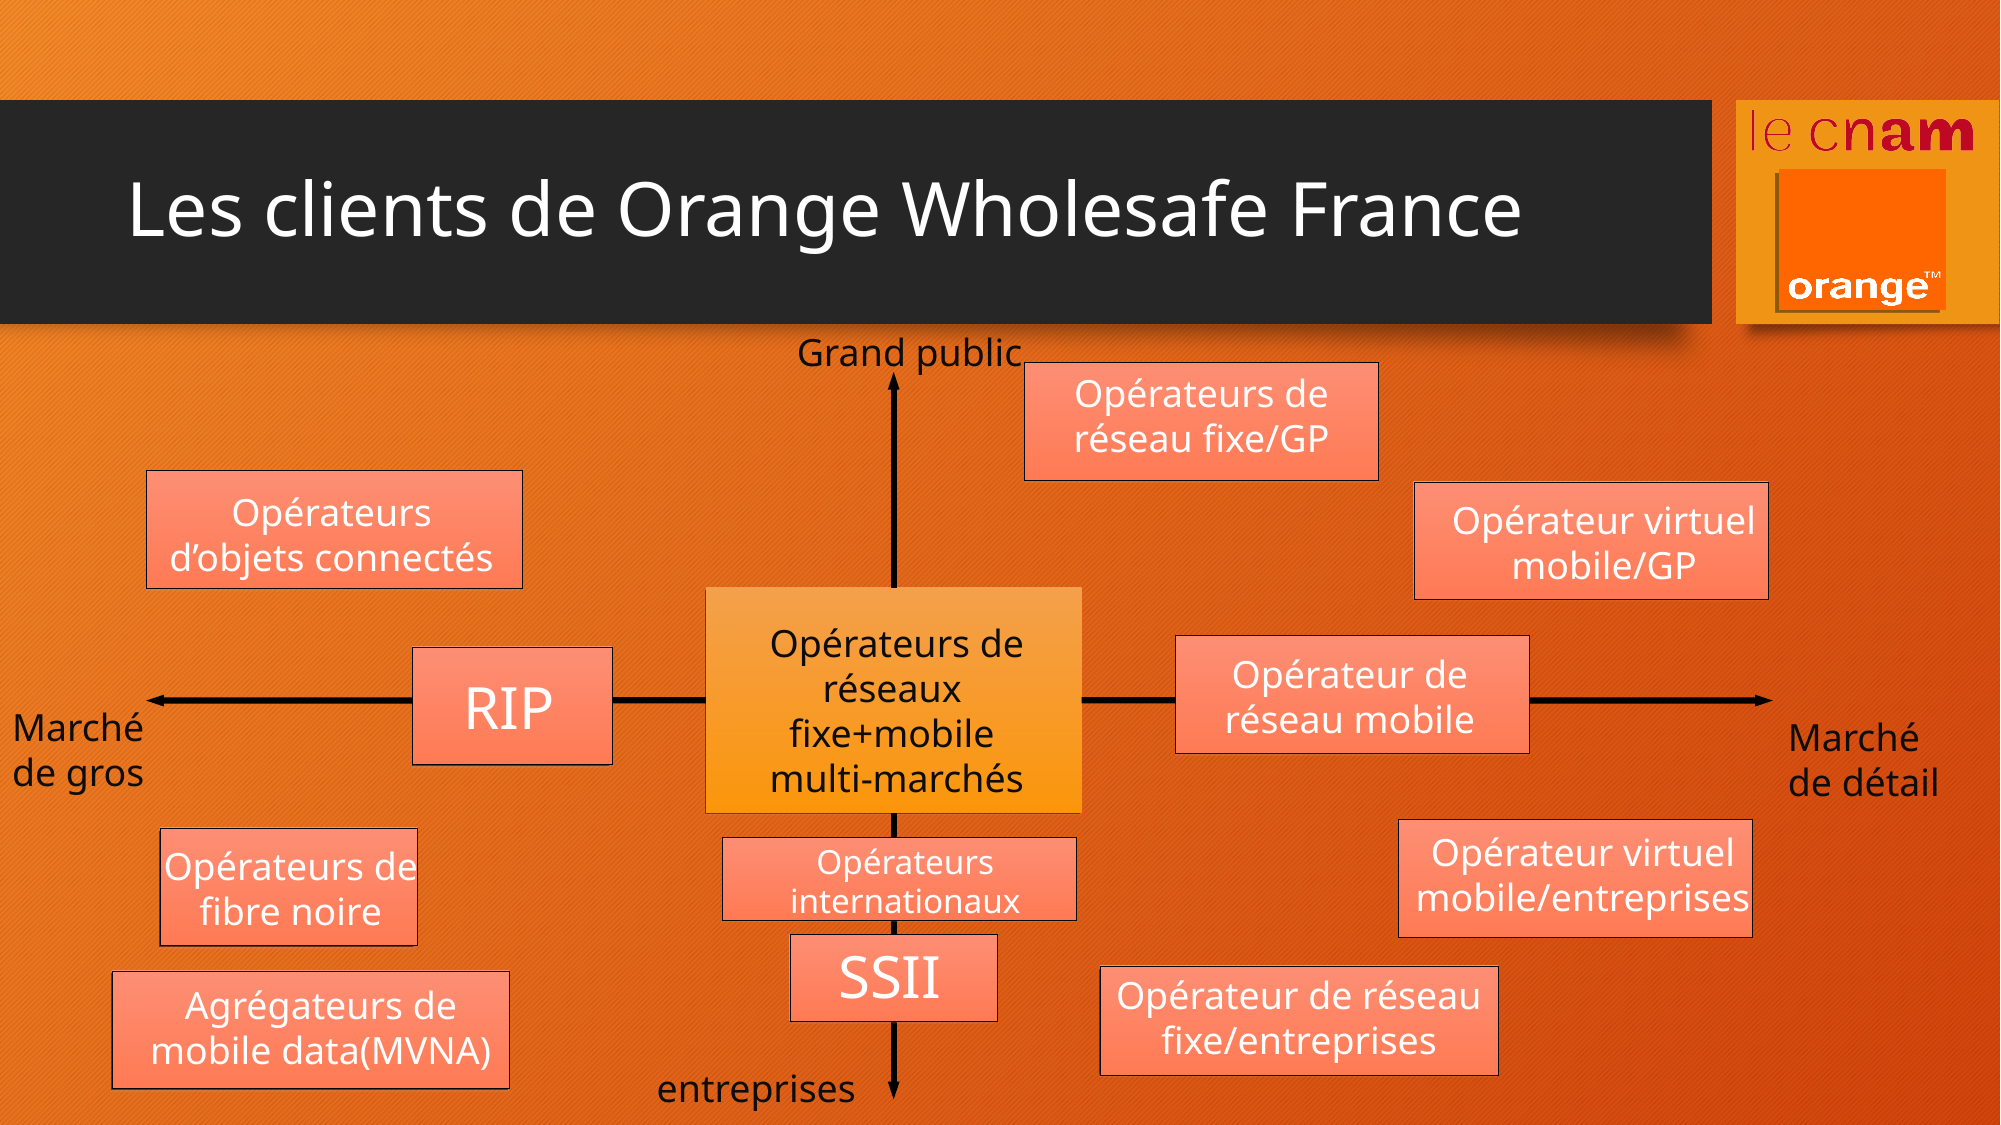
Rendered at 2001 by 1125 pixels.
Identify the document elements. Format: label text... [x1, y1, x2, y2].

text_box [1025, 469, 1379, 480]
text_box Opérateurs internationaux [719, 833, 1092, 930]
text_box Opérateurs d’objets connectés [145, 481, 518, 588]
text_box entreprises [641, 1057, 968, 1119]
picture [1752, 110, 1973, 151]
text_box [1175, 635, 1529, 753]
text_box Marché de gros [0, 696, 197, 803]
text_box [112, 971, 509, 1088]
text_box [412, 647, 612, 764]
text_box Agrégateurs de mobile data(MVNA) [132, 974, 510, 1081]
text_box Opérateur virtuel mobile/GP [1427, 489, 1782, 596]
text_box [1414, 482, 1768, 599]
text_box [160, 828, 417, 835]
picture [1779, 169, 1946, 310]
text_box RIP [412, 663, 607, 750]
text_box Marché de détail [1772, 706, 1973, 813]
text_box Opérateurs de réseau fixe/GP [1024, 362, 1379, 469]
title Les clients de Orange Wholesafe France [111, 123, 1689, 301]
text_box [1100, 1071, 1498, 1075]
text_box [706, 588, 1082, 813]
text_box Opérateurs de fibre noire [116, 835, 466, 942]
text_box SSII [792, 933, 988, 1019]
text_box Opérateur de réseau fixe/entreprises [1088, 964, 1511, 1071]
text_box [1399, 928, 1753, 937]
text_box Grand public [781, 321, 1108, 382]
text_box Opérateur de réseau mobile [1175, 643, 1525, 750]
text_box [146, 470, 522, 588]
text_box Opérateurs de réseaux fixe+mobile multi-marchés [717, 612, 1077, 810]
text_box Opérateur virtuel mobile/entreprises [1398, 821, 1768, 928]
text_box [790, 934, 997, 1021]
